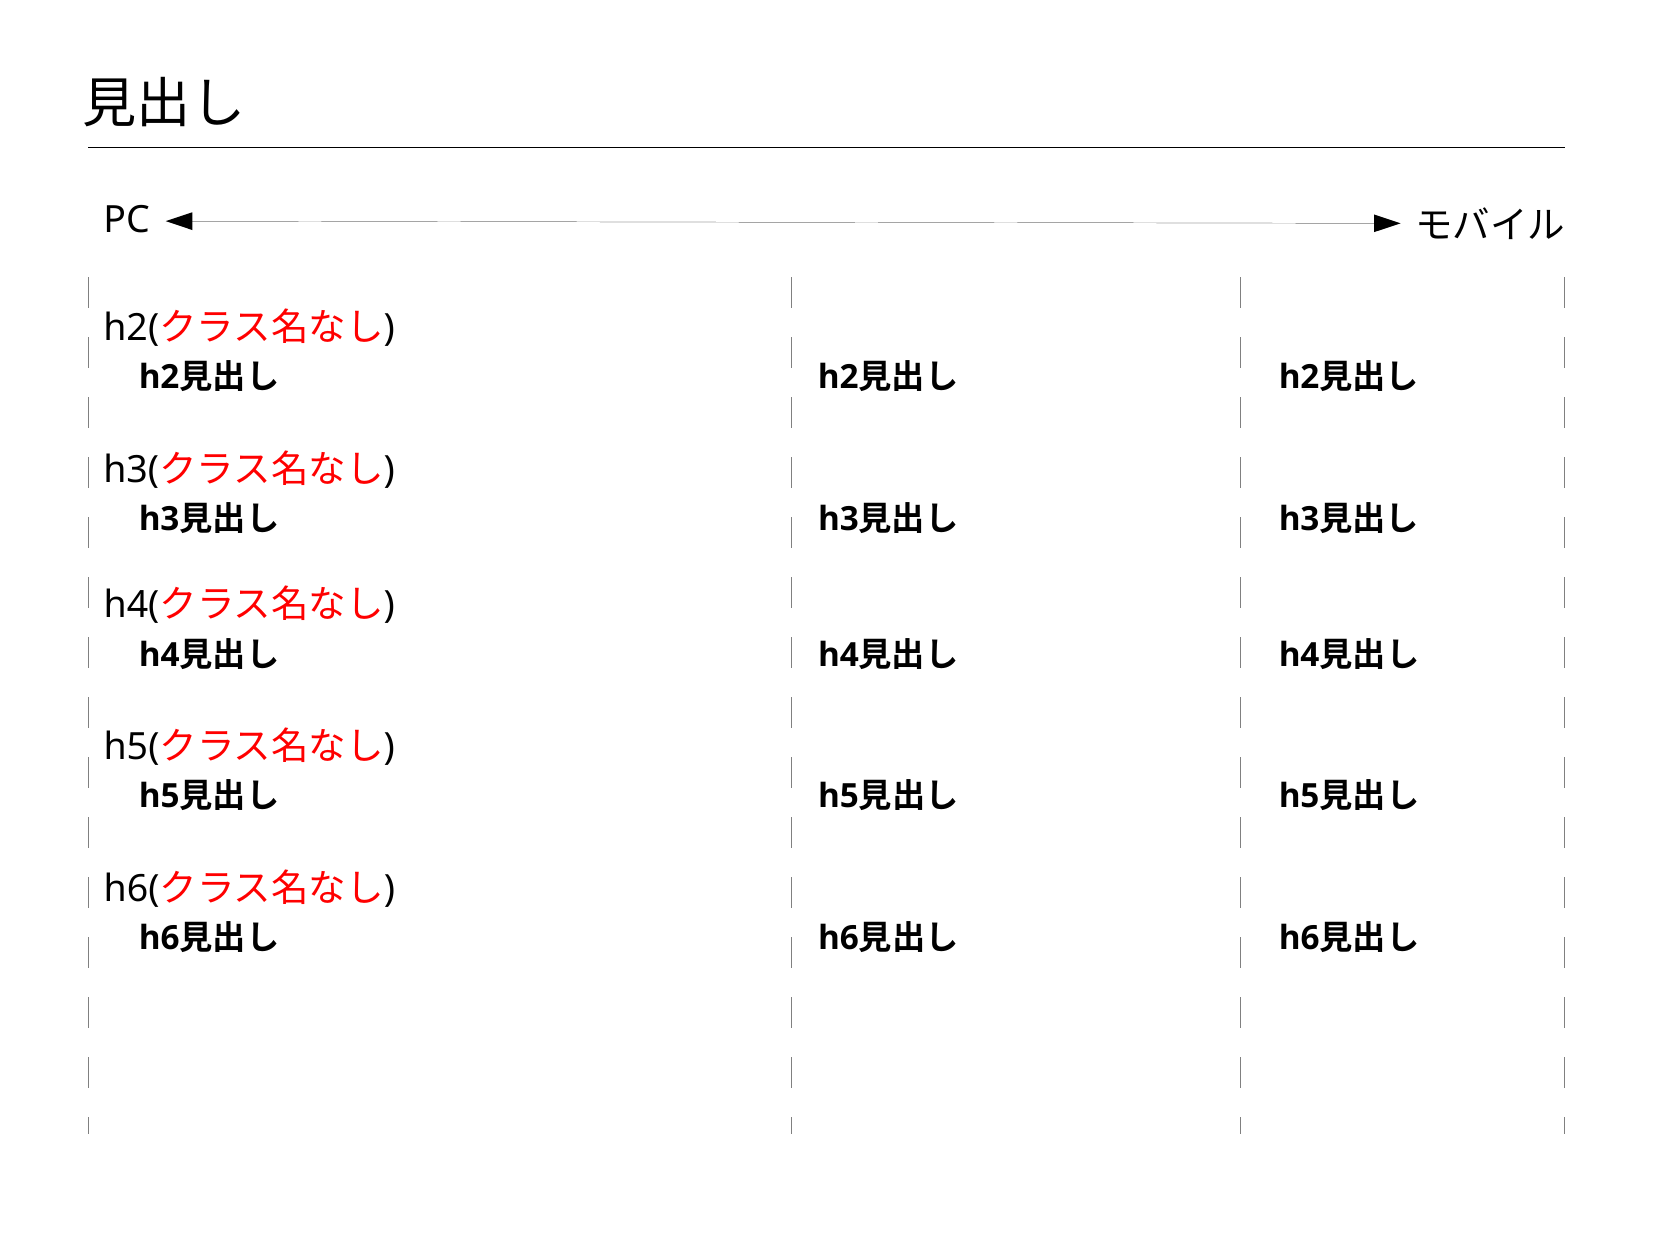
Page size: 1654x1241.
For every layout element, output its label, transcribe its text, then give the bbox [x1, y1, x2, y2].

text_box h6(クラス名なし) [88, 850, 423, 922]
text_box h4(クラス名なし) [88, 567, 423, 639]
text_box h5見出し [803, 762, 978, 827]
text_box h4見出し [1264, 620, 1439, 686]
text_box h5(クラス名なし) [88, 708, 423, 780]
text_box h2見出し [803, 342, 978, 408]
text_box h3見出し [1263, 484, 1439, 550]
text_box h4見出し [803, 620, 978, 686]
text_box h5見出し [124, 780, 299, 827]
text_box h5見出し [1264, 762, 1439, 827]
text_box h3(クラス名なし) [88, 431, 423, 503]
text_box h2(クラス名なし) [88, 289, 423, 361]
text_box モバイル [1400, 187, 1581, 259]
text_box h6見出し [803, 903, 978, 969]
text_box PC [88, 185, 166, 257]
text_box h2見出し [1263, 342, 1439, 408]
text_box h2見出し [124, 361, 299, 408]
text_box h4見出し [124, 639, 299, 686]
text_box h3見出し [124, 503, 299, 550]
title 見出し [82, 49, 1571, 148]
text_box h3見出し [803, 484, 978, 550]
text_box h6見出し [124, 922, 299, 969]
text_box h6見出し [1264, 903, 1439, 969]
